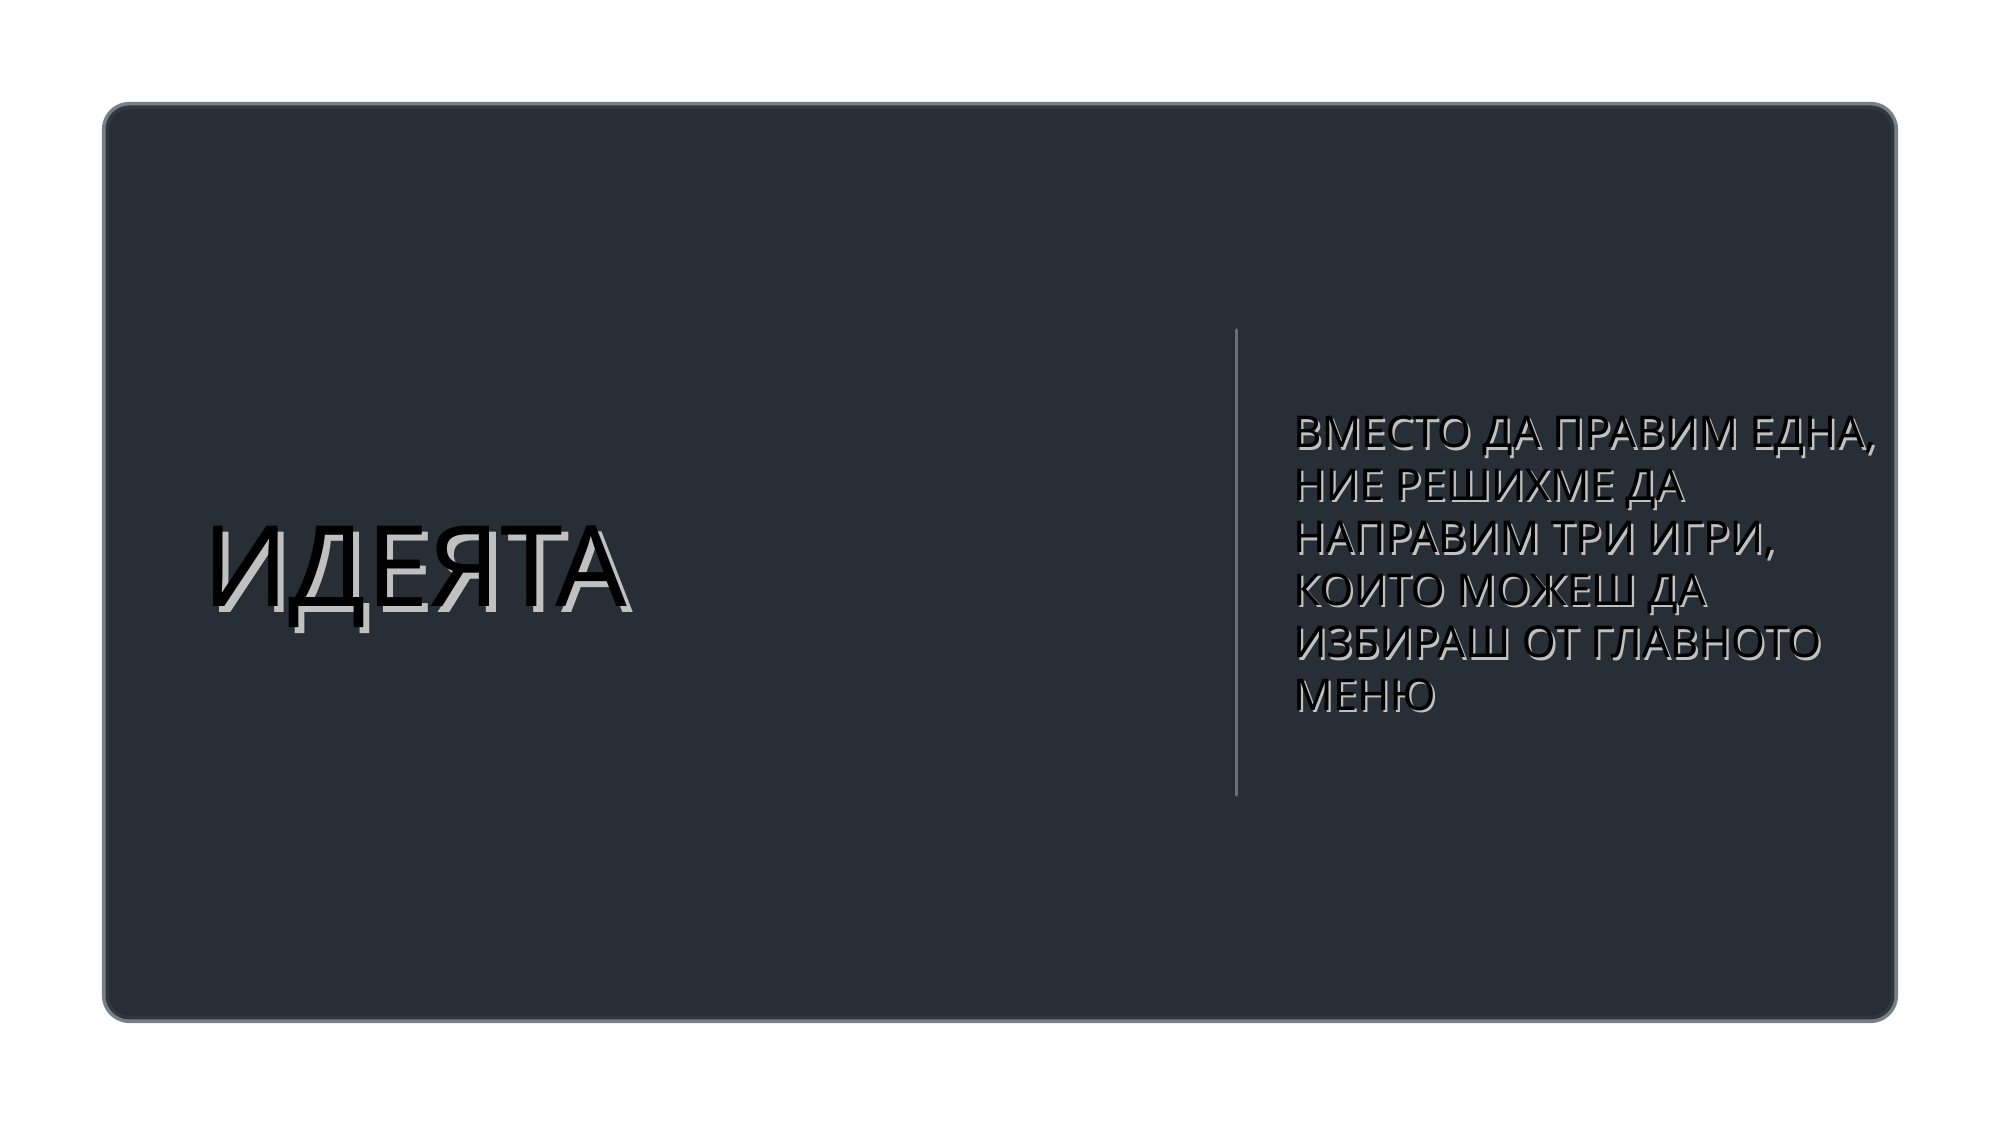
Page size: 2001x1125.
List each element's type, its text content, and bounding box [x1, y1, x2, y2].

subtitle Вместо да правим една, ние решихме да направим три игри, които можеш да избираш от главното меню [1278, 158, 1895, 966]
text_box [105, 105, 1895, 1020]
title ИДЕЯТА [187, 158, 1184, 966]
